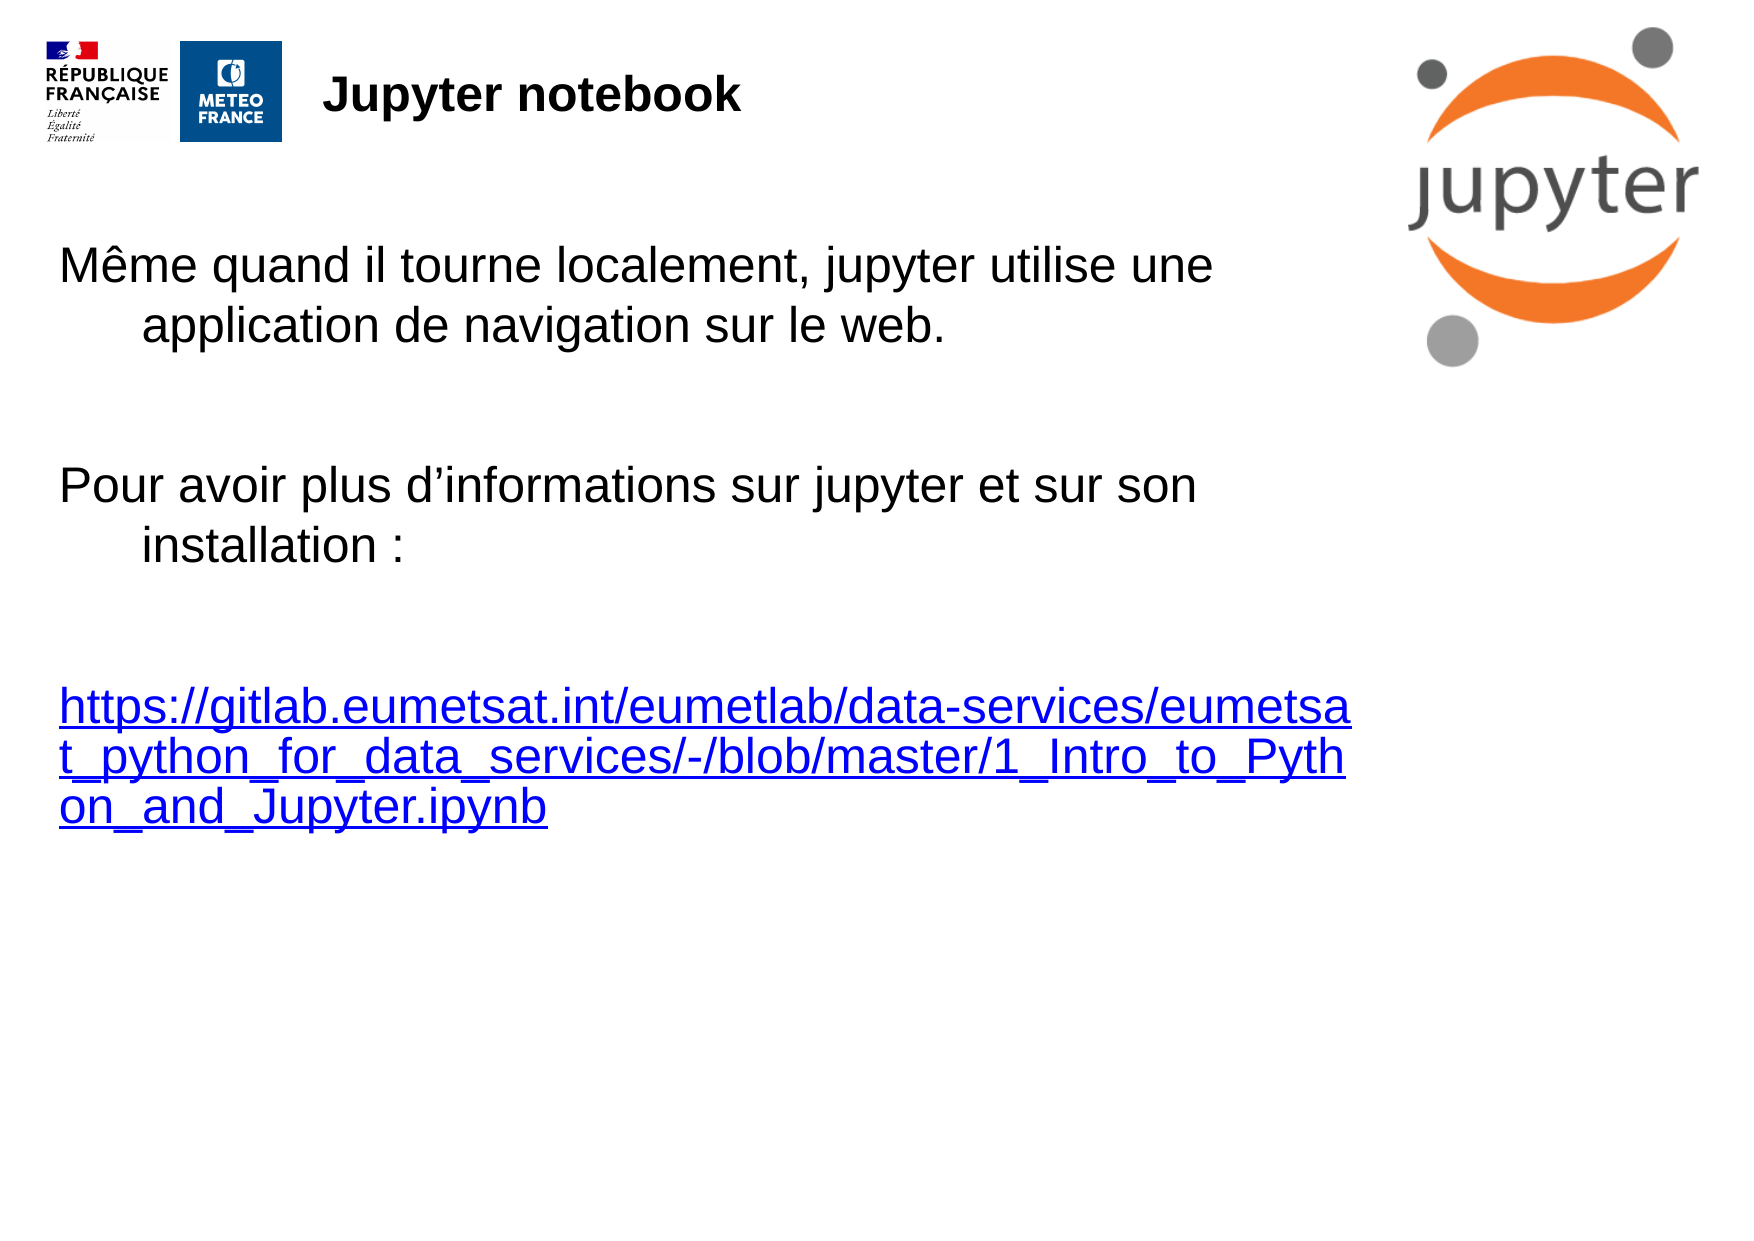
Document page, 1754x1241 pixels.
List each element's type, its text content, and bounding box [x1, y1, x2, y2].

text_box Jupyter notebook [322, 40, 1394, 142]
text_box Même quand il tourne localement, jupyter utilise une application de navigation sur le web. Pour avoir plus d’informations sur jupyter et sur son installation : https://gitlab.eumetsat.int/eumetlab/data-services/eumetsat_python_for_data_services/-/blob/master/1_Intro_to_Python_and_Jupyter.ipynb [41, 232, 1364, 994]
picture [1394, 0, 1713, 382]
picture [46, 41, 172, 142]
picture [180, 41, 282, 142]
